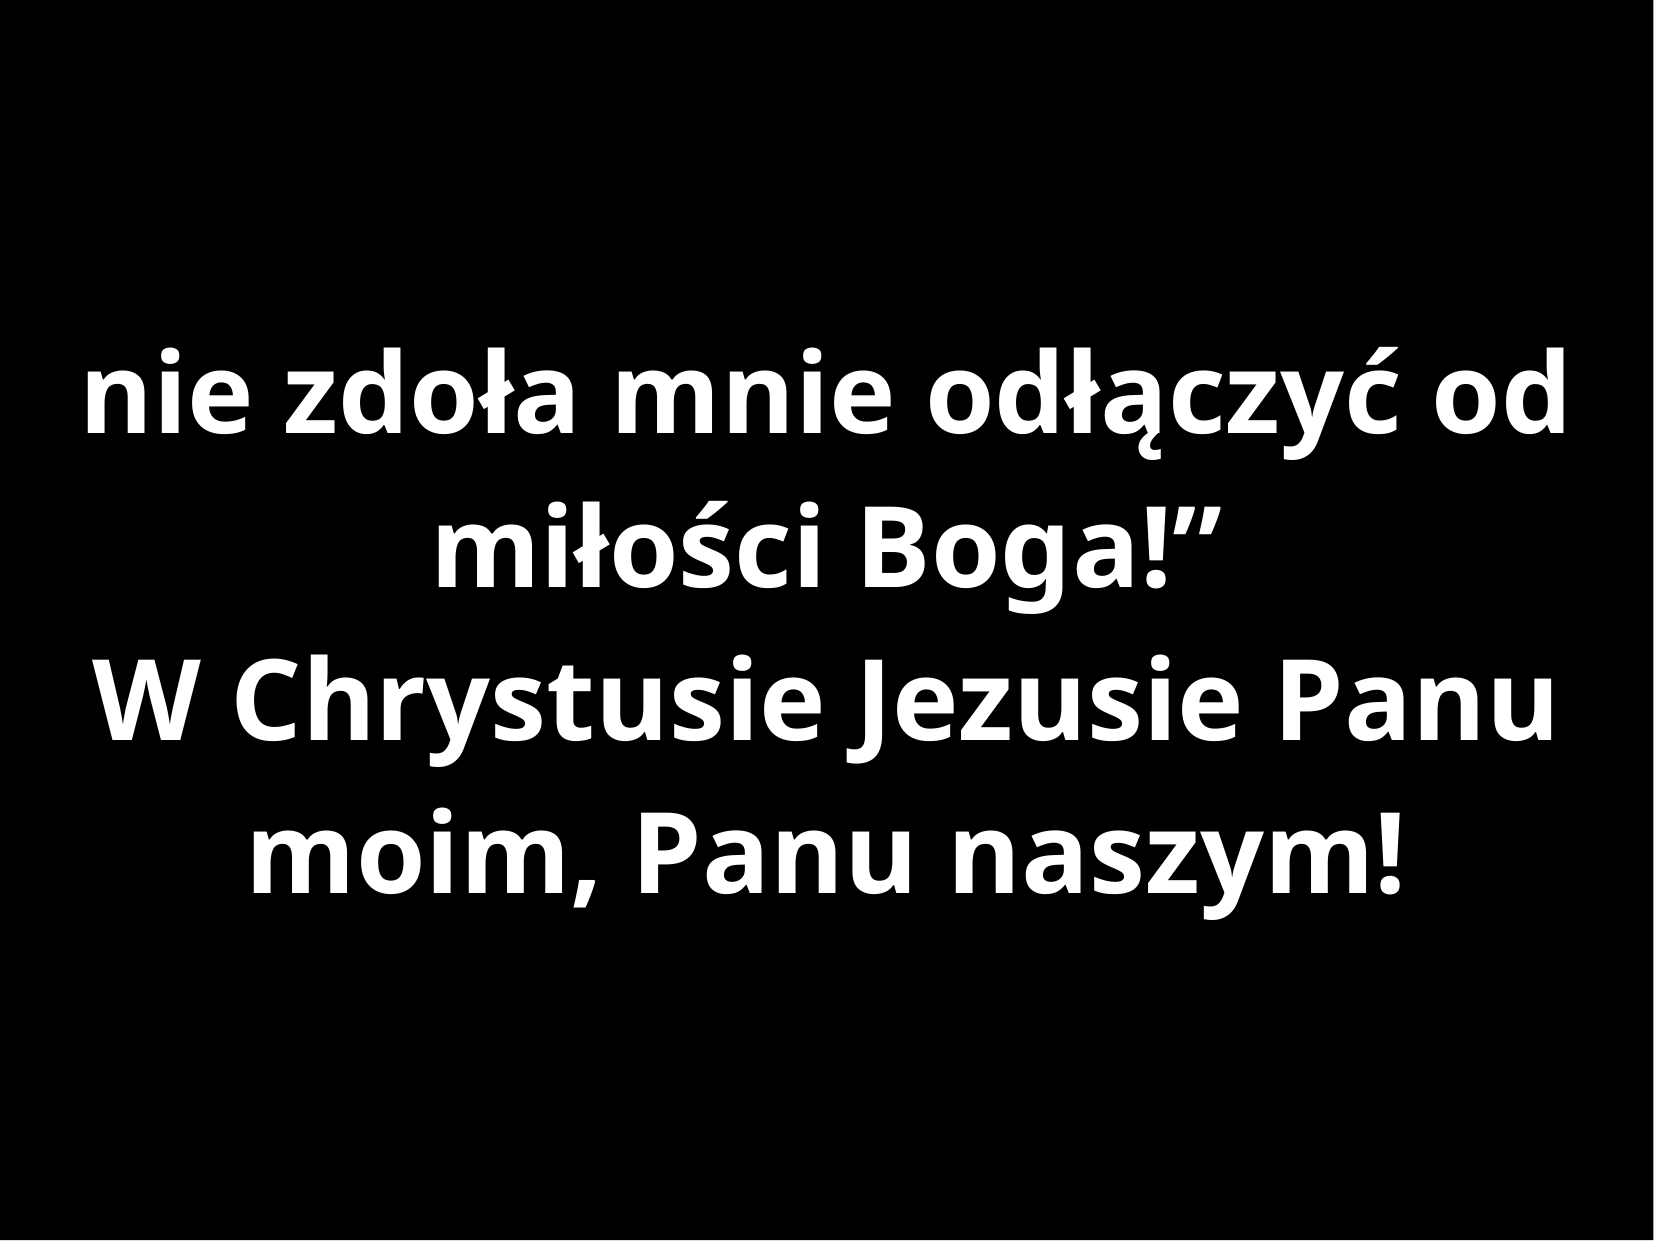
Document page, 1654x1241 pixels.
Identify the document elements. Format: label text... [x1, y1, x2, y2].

title nie zdoła mnie odłączyć od miłości Boga!” W Chrystusie Jezusie Panu moim, Panu naszym! [0, 0, 1654, 1241]
